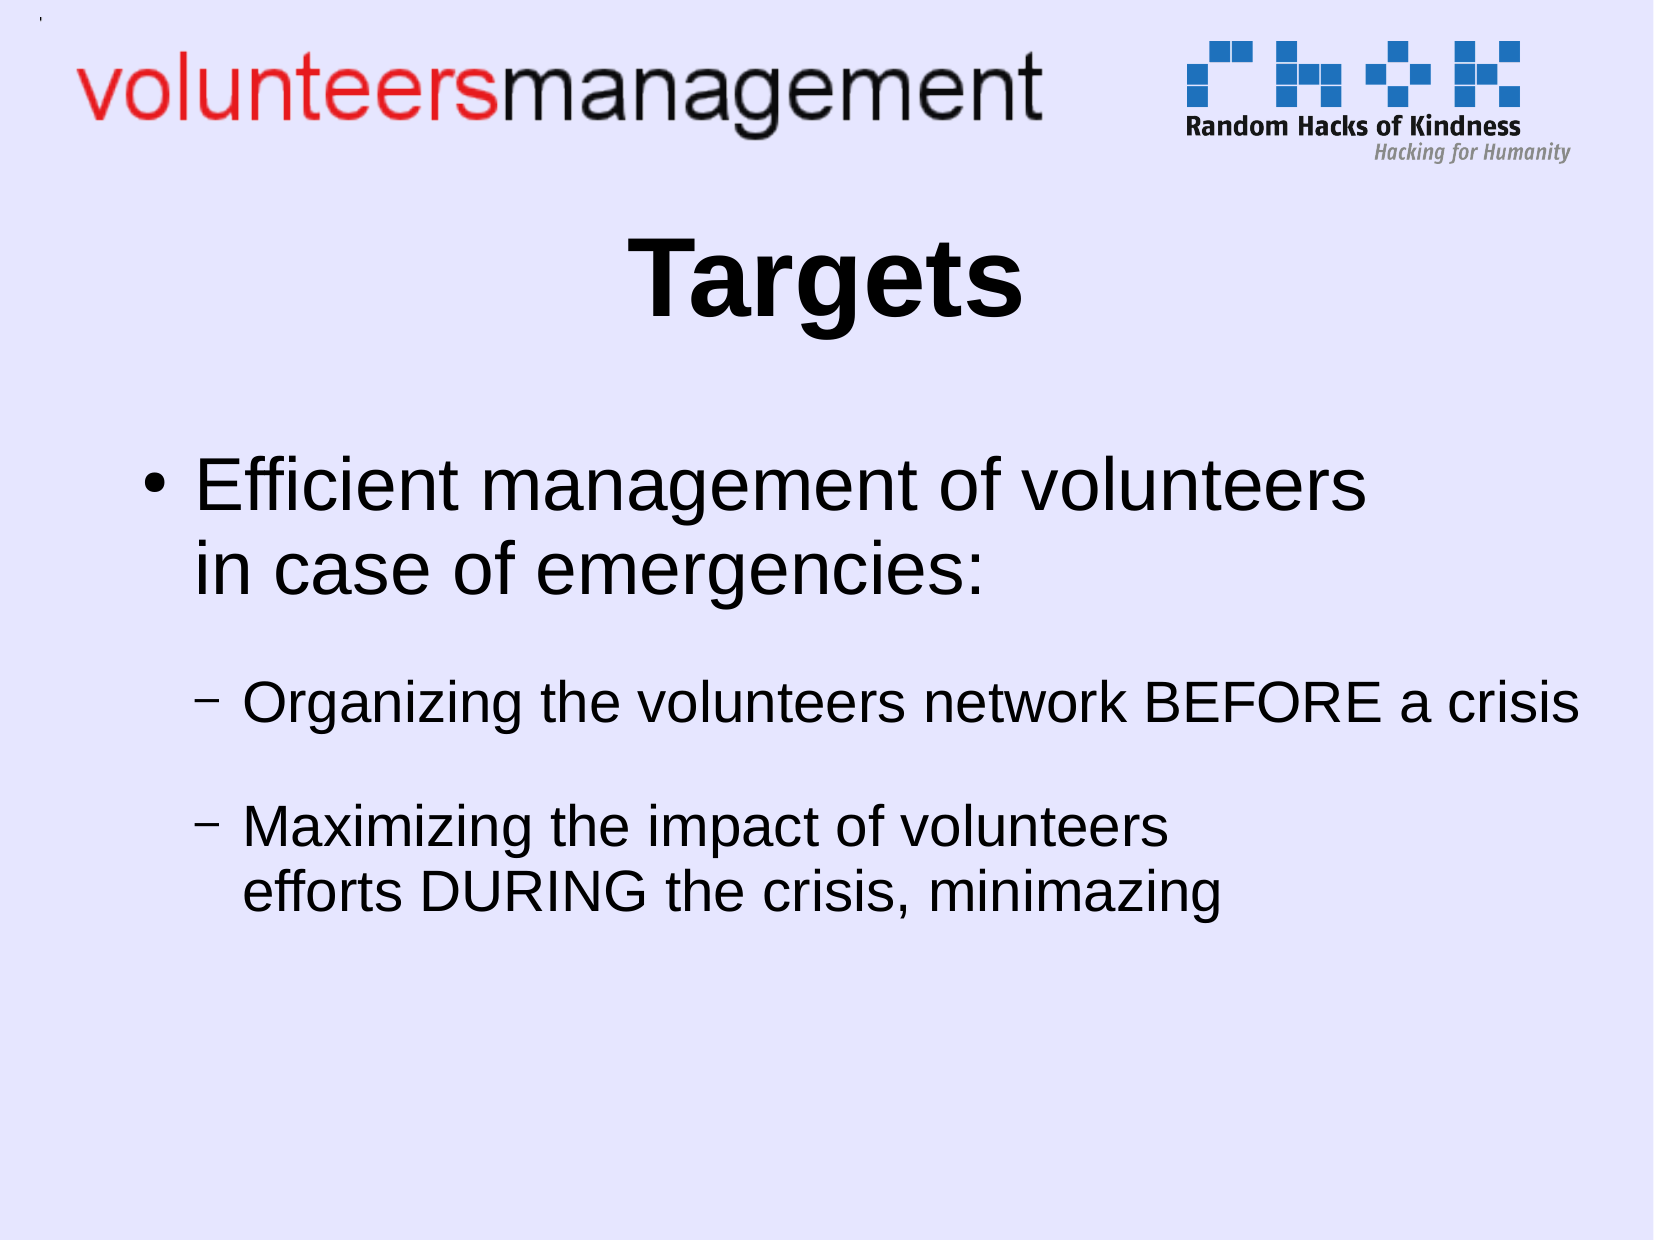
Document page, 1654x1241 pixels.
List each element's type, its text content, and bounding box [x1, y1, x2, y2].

picture [1187, 41, 1571, 164]
picture [40, 17, 1058, 166]
title Targets [82, 173, 1571, 381]
list Efficient management of volunteers in case of emergencies: Organizing the volunteers network BEFORE a crisis Maximizing the impact of volunteers efforts DURING the crisis, minimazing [29, 442, 1625, 1139]
